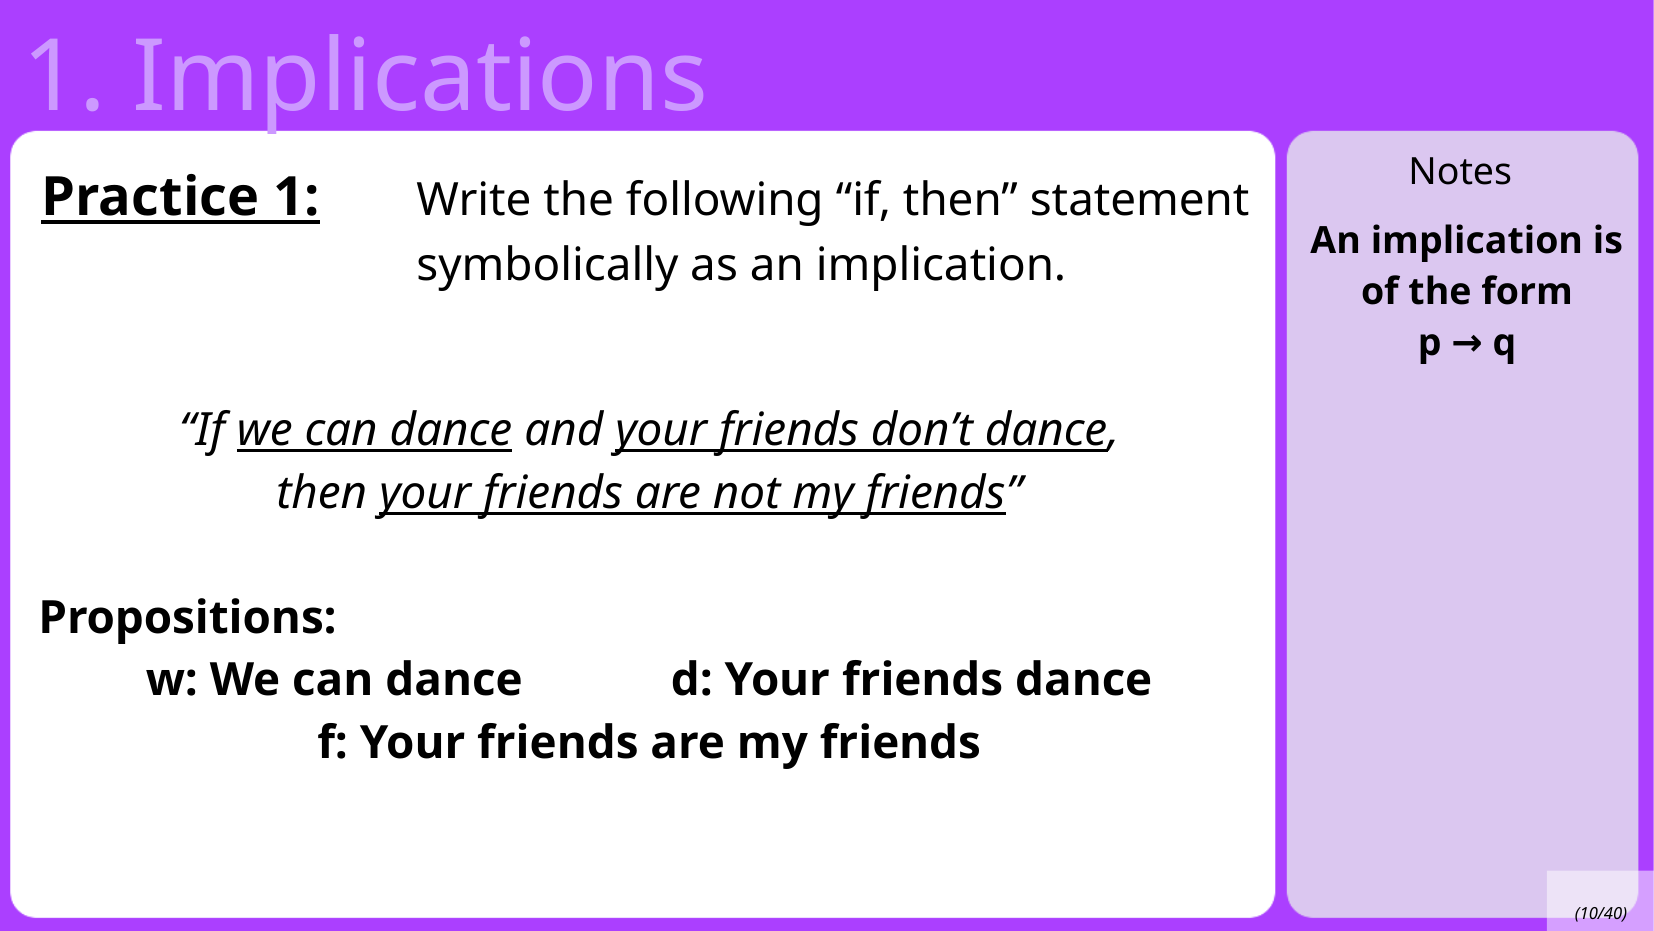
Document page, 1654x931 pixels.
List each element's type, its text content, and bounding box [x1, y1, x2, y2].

text_box An implication is of the form p → q [1303, 213, 1631, 408]
text_box (<number>/40) [1546, 877, 1654, 931]
text_box “If we can dance and your friends don’t dance, then your friends are not my friends” Propositions: w: We can dance d: Your friends dance f: Your friends are my friends [38, 396, 1261, 706]
picture [0, 0, 1654, 931]
text_box Notes [1546, 870, 1654, 877]
text_box Notes [1290, 141, 1631, 199]
title 1. Implications [22, 13, 1511, 130]
text_box Practice 1: Write the following “if, then” statement symbolically as an implication. [41, 157, 1264, 345]
